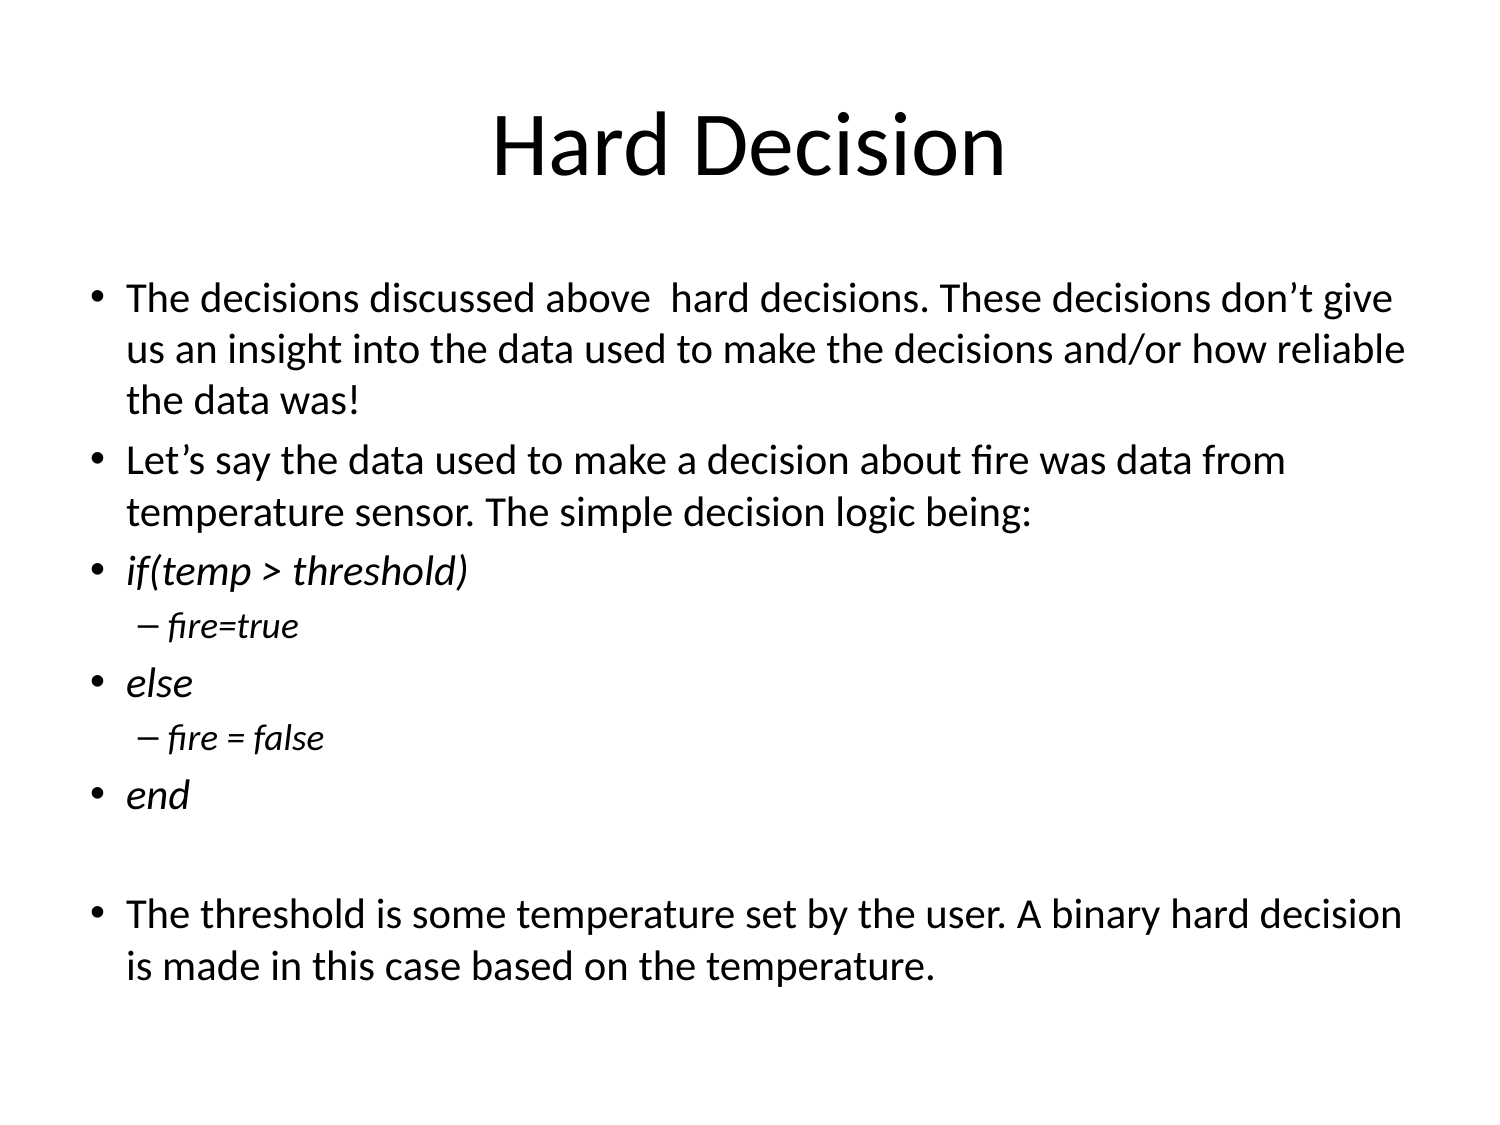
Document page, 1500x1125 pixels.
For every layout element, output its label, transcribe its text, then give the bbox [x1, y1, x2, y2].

list The decisions discussed above hard decisions. These decisions don’t give us an insight into the data used to make the decisions and/or how reliable the data was! Let’s say the data used to make a decision about fire was data from temperature sensor. The simple decision logic being: if(temp > threshold) fire=true else fire = false end The threshold is some temperature set by the user. A binary hard decision is made in this case based on the temperature. [75, 262, 1425, 1005]
title Hard Decision [75, 45, 1425, 233]
